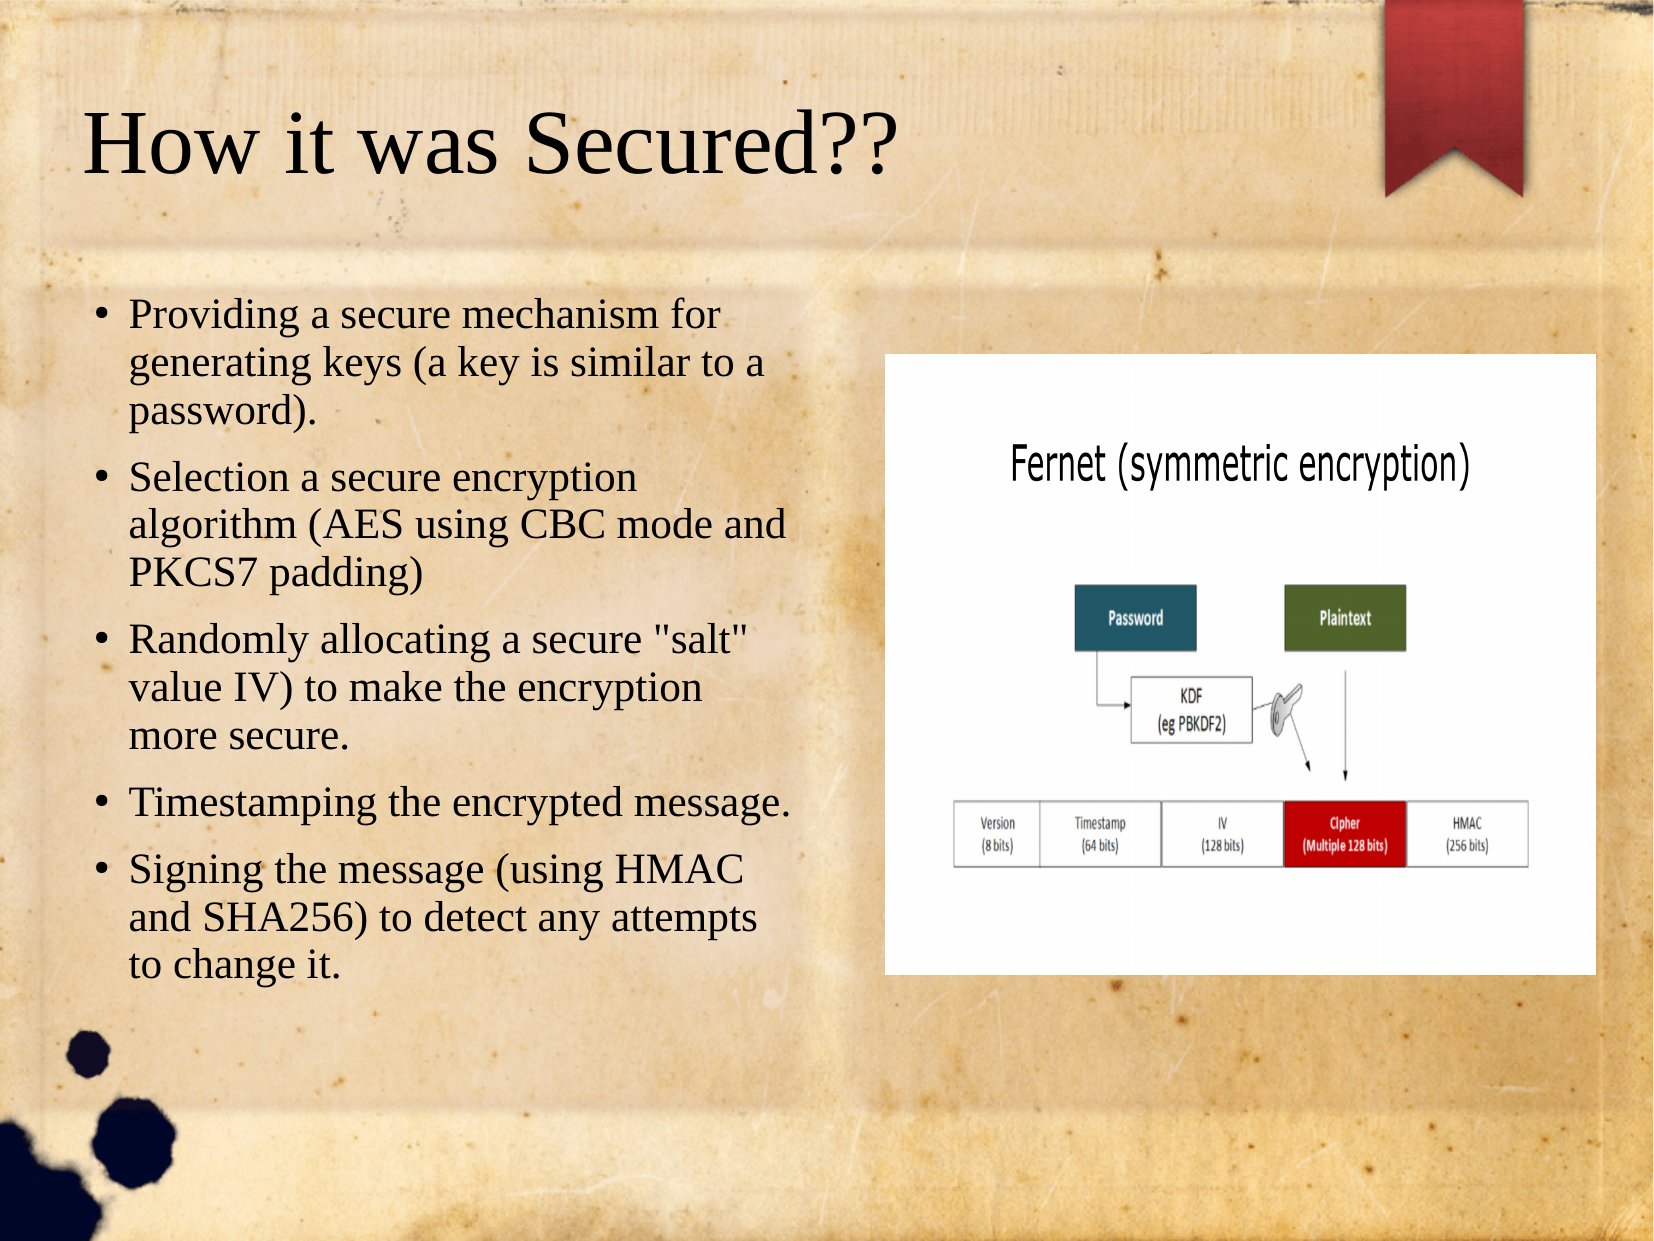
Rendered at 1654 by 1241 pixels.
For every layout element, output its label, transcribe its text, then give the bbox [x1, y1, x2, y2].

title How it was Secured?? [82, 49, 1347, 237]
picture [0, 0, 1654, 1241]
list Providing a secure mechanism for generating keys (a key is similar to a password). Selection a secure encryption algorithm (AES using CBC mode and PKCS7 padding) Randomly allocating a secure "salt" value IV) to make the encryption more secure. Timestamping the encrypted message. Signing the message (using HMAC and SHA256) to detect any attempts to change it. [82, 290, 793, 1010]
